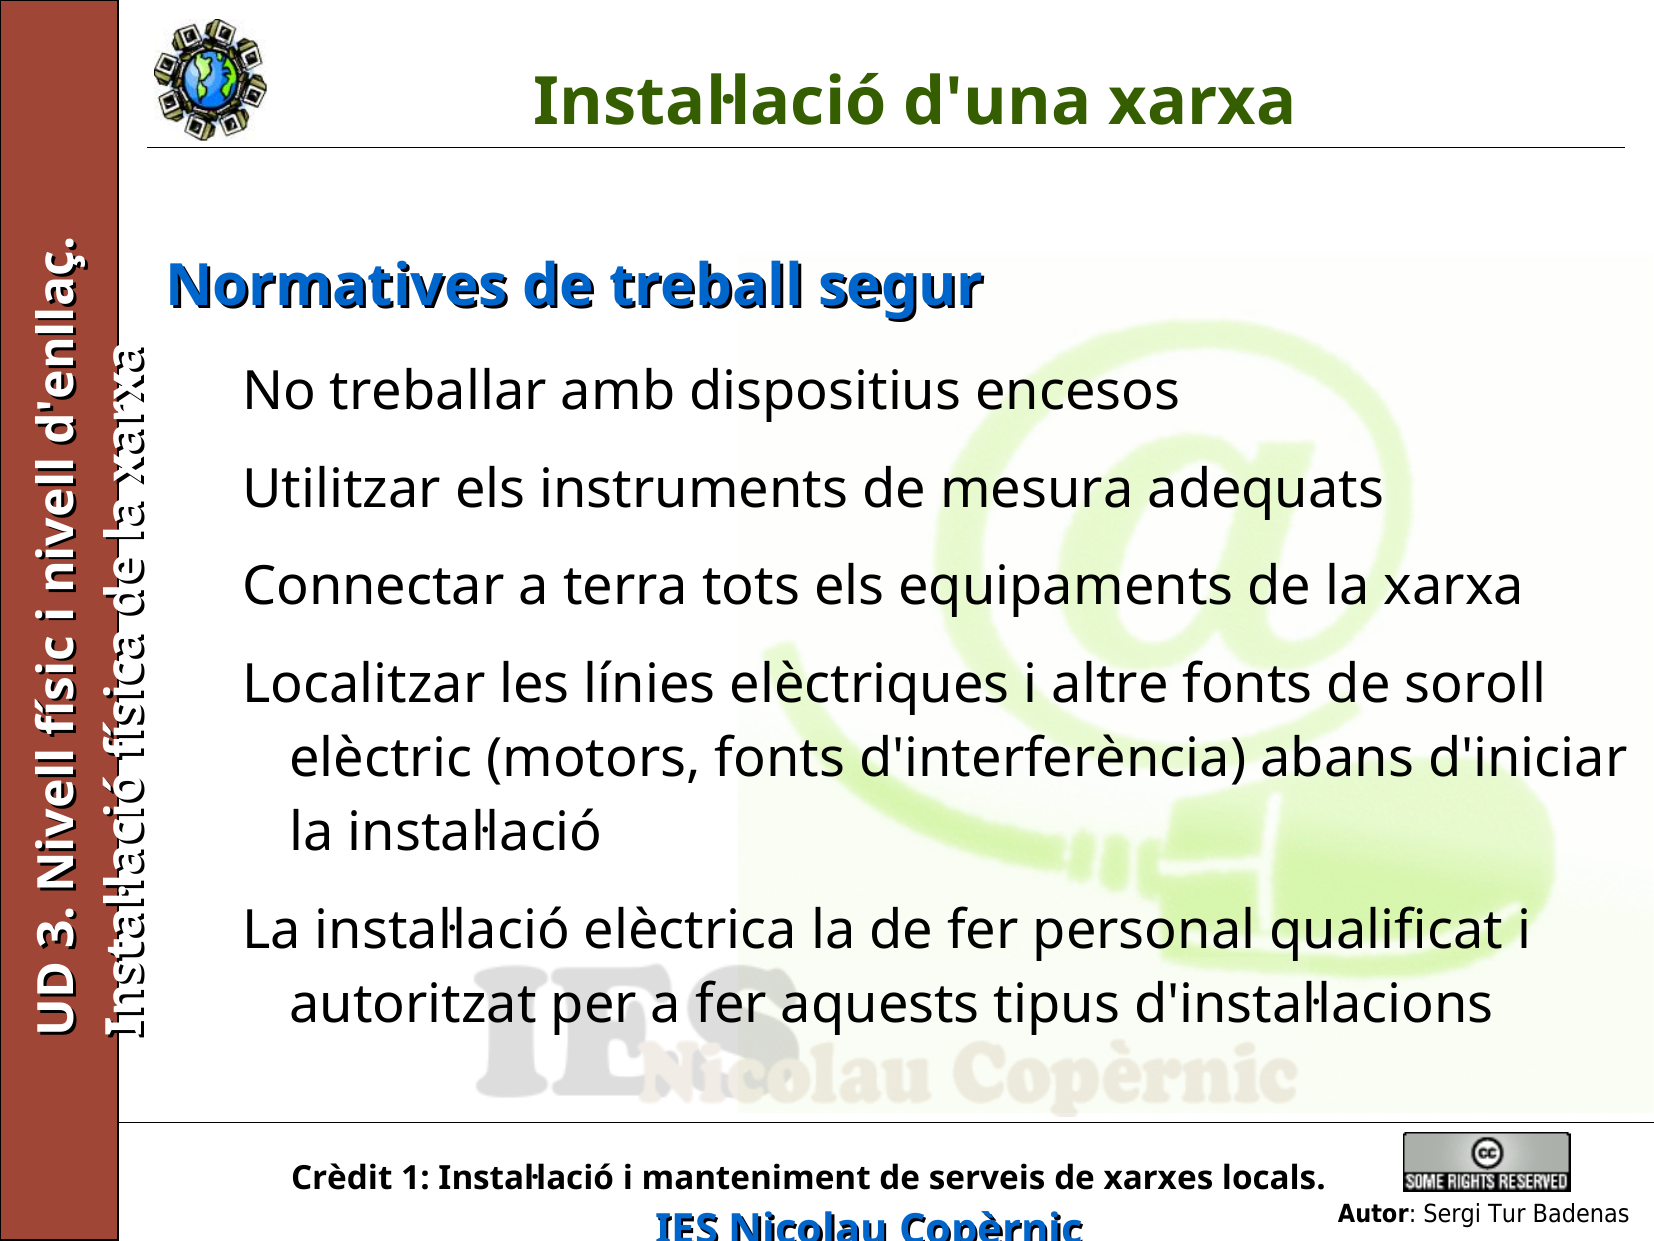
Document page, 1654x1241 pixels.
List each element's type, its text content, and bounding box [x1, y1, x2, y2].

picture [1403, 1132, 1571, 1192]
title Instal·lació d'una xarxa [171, 56, 1654, 141]
picture [154, 19, 268, 142]
picture [466, 252, 1654, 1117]
list Normatives de treball segur No treballar amb dispositius encesos Utilitzar els instruments de mesura adequats Connectar a terra tots els equipaments de la xarxa Localitzar les línies elèctriques i altre fonts de soroll elèctric (motors, fonts d'interferència) abans d'iniciar la instal·lació La instal·lació elèctrica la de fer personal qualificat i autoritzat per a fer aquests tipus d'instal·lacions [147, 242, 1636, 1078]
